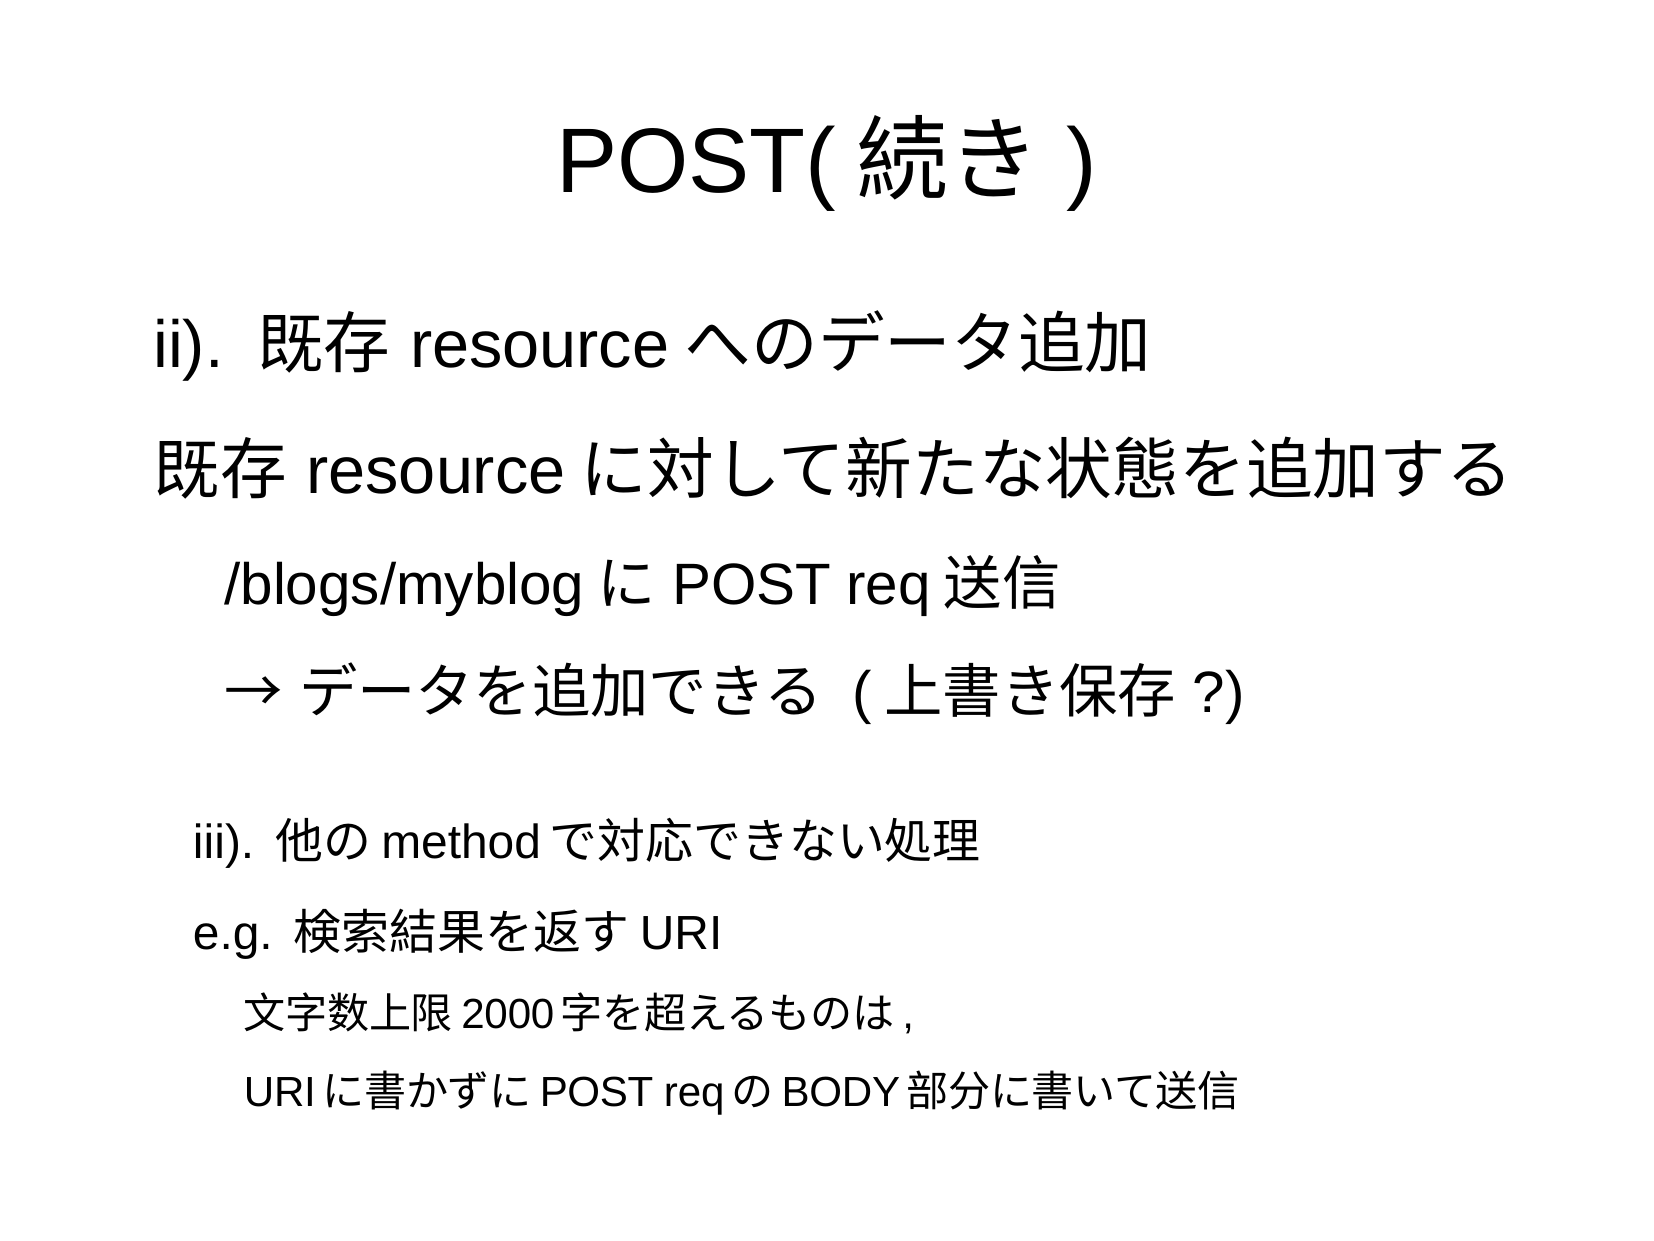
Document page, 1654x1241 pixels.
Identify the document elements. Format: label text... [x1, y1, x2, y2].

list ii). 既存resourceへのデータ追加 既存resourceに対して新たな状態を追加する /blogs/myblogにPOST req送信 →データを追加できる (上書き保存?) [82, 290, 1571, 756]
title POST(続き) [82, 49, 1571, 257]
list iii). 他のmethodで対応できない処理 e.g. 検索結果を返すURI 文字数上限2000字を超えるものは, URIに書かずにPOST reqのBODY部分に書いて送信 [141, 803, 1630, 1123]
